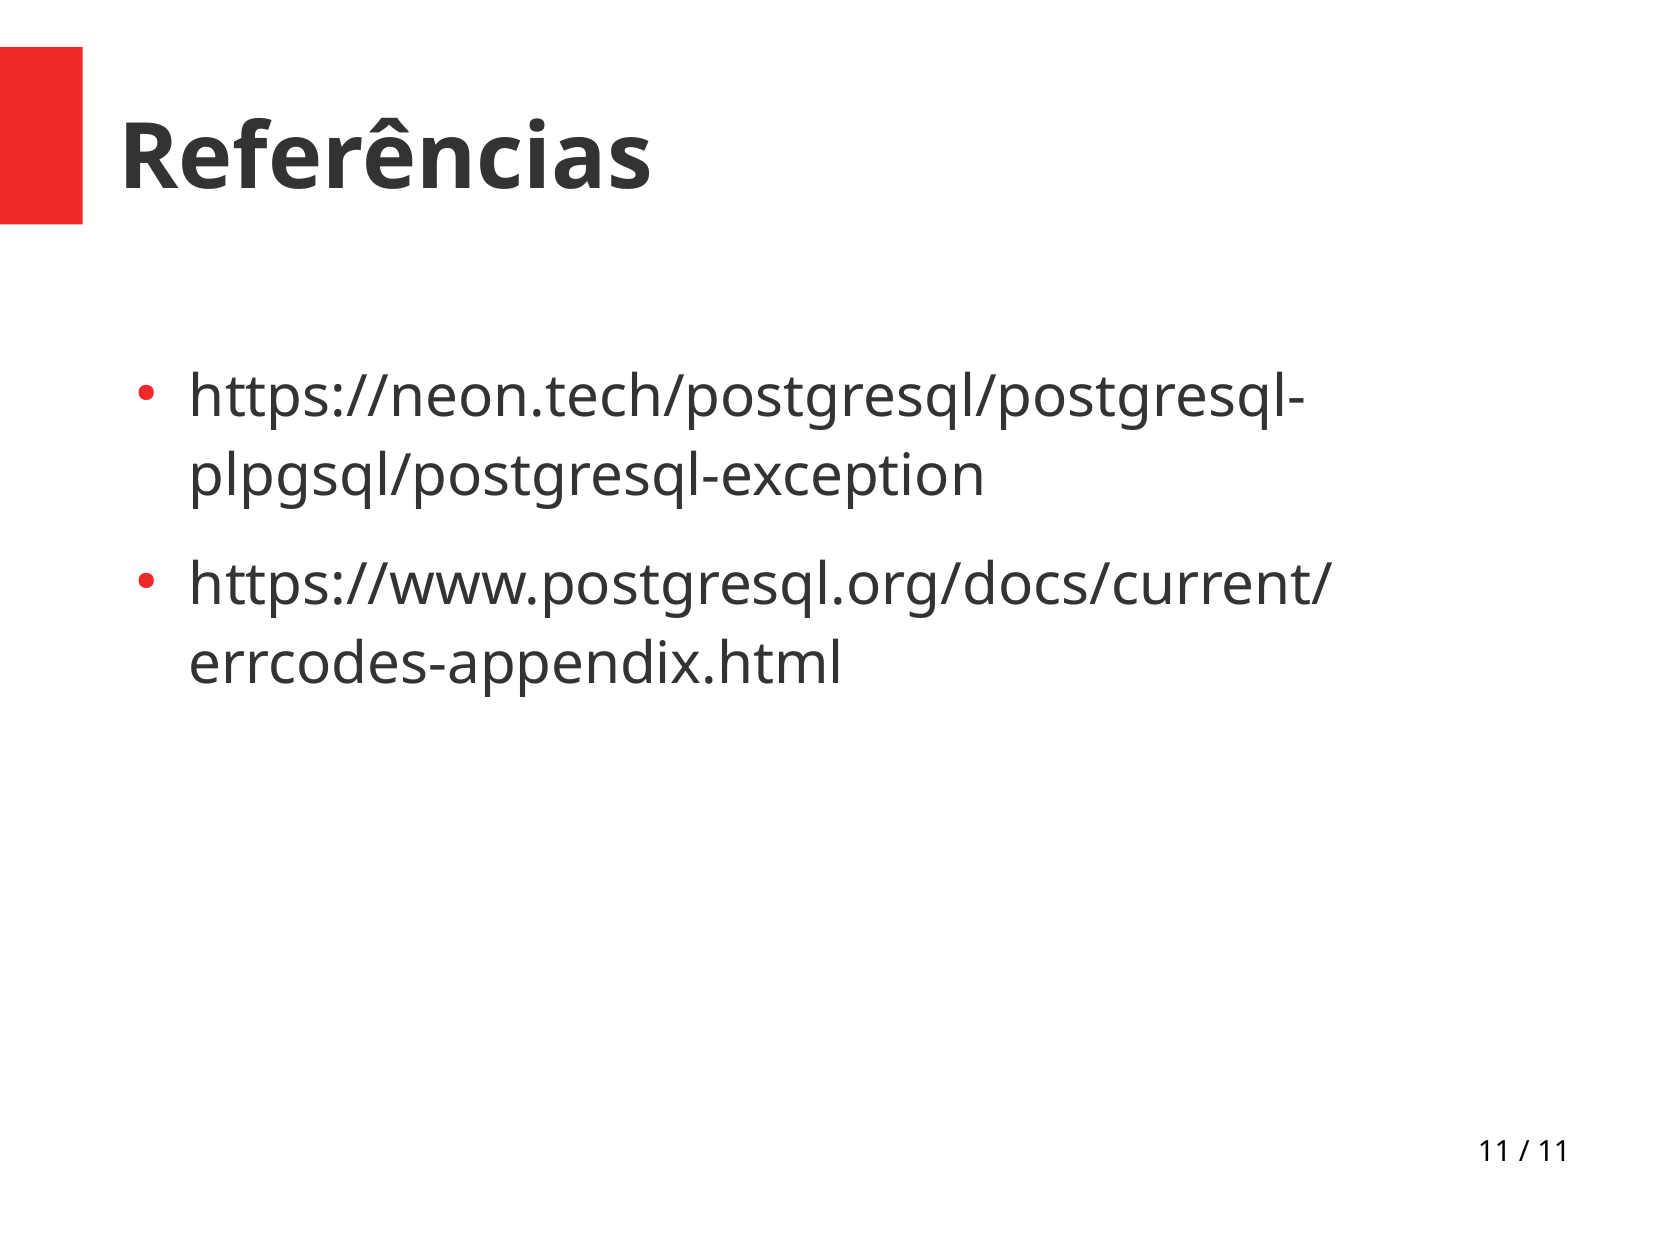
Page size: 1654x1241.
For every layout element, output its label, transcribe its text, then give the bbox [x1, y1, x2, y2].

list https://neon.tech/postgresql/postgresql-plpgsql/postgresql-exception https://www.postgresql.org/docs/current/errcodes-appendix.html [118, 354, 1536, 1074]
title Referências [118, 49, 1571, 257]
